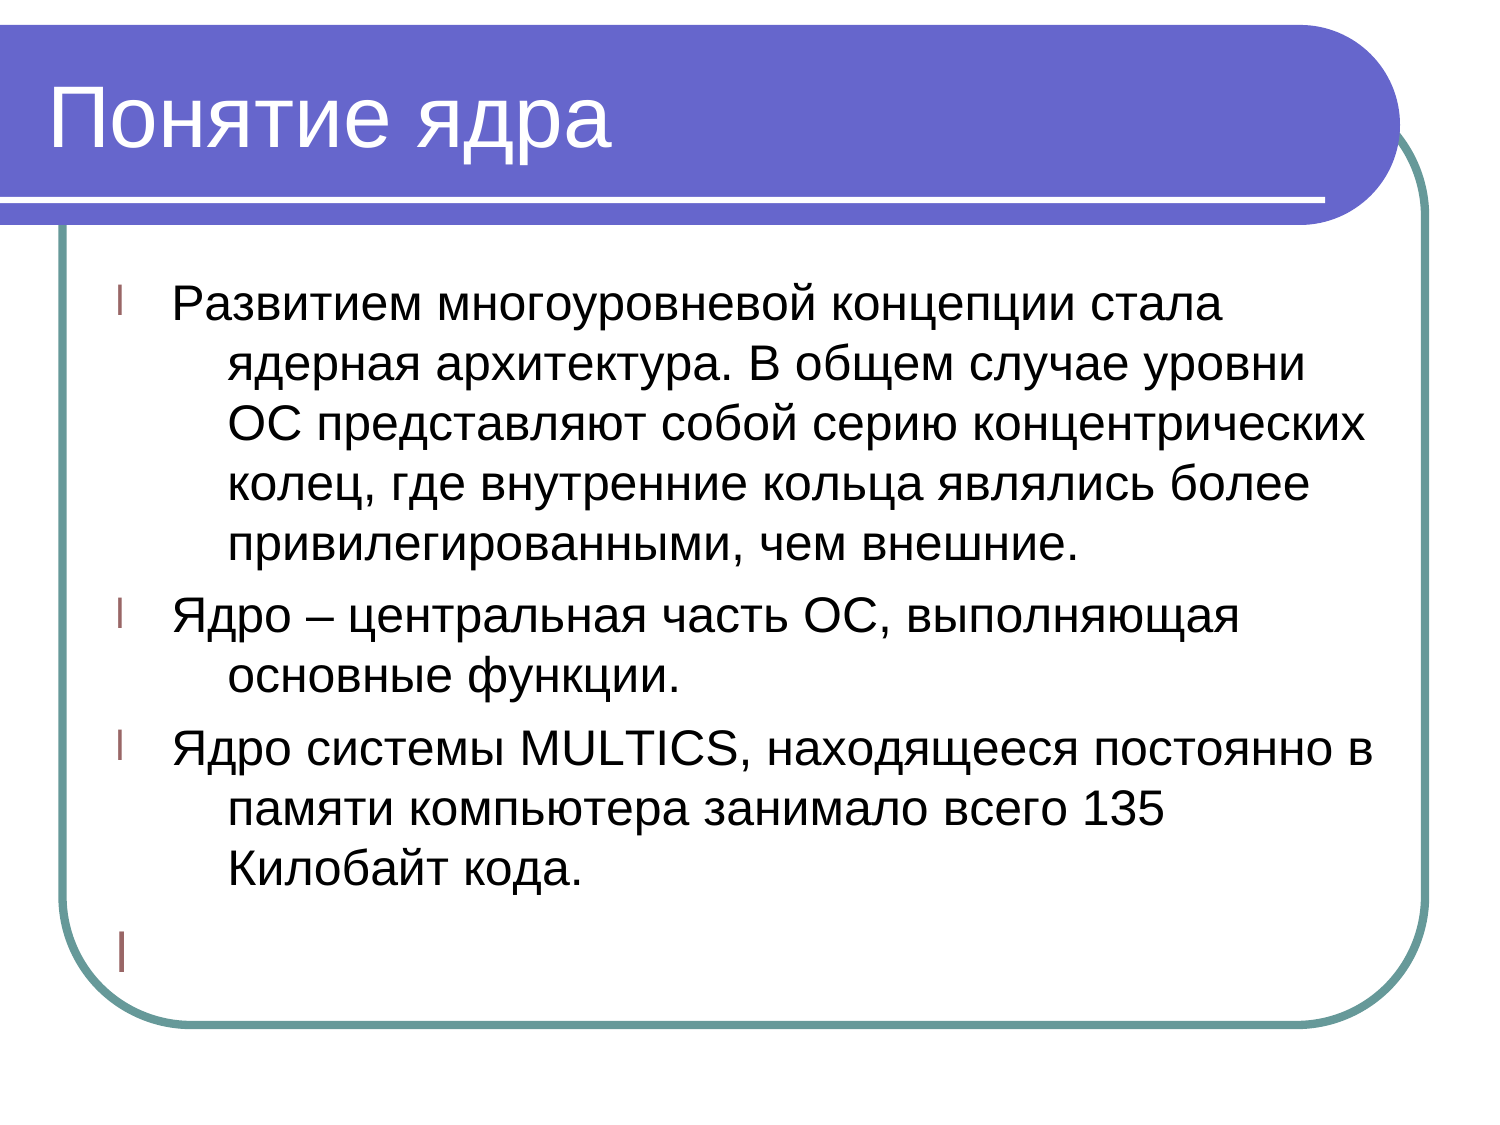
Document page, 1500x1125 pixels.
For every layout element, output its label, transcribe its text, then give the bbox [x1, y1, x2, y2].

title Понятие ядра [32, 37, 1347, 188]
list Развитием многоуровневой концепции стала ядерная архитектура. В общем случае уровни ОС представляют собой серию концентрических колец, где внутренние кольца являлись более привилегированными, чем внешние. Ядро – центральная часть ОС, выполняющая основные функции. Ядро системы MULTICS, находящееся постоянно в памяти компьютера занимало всего 135 Килобайт кода. [99, 262, 1400, 988]
